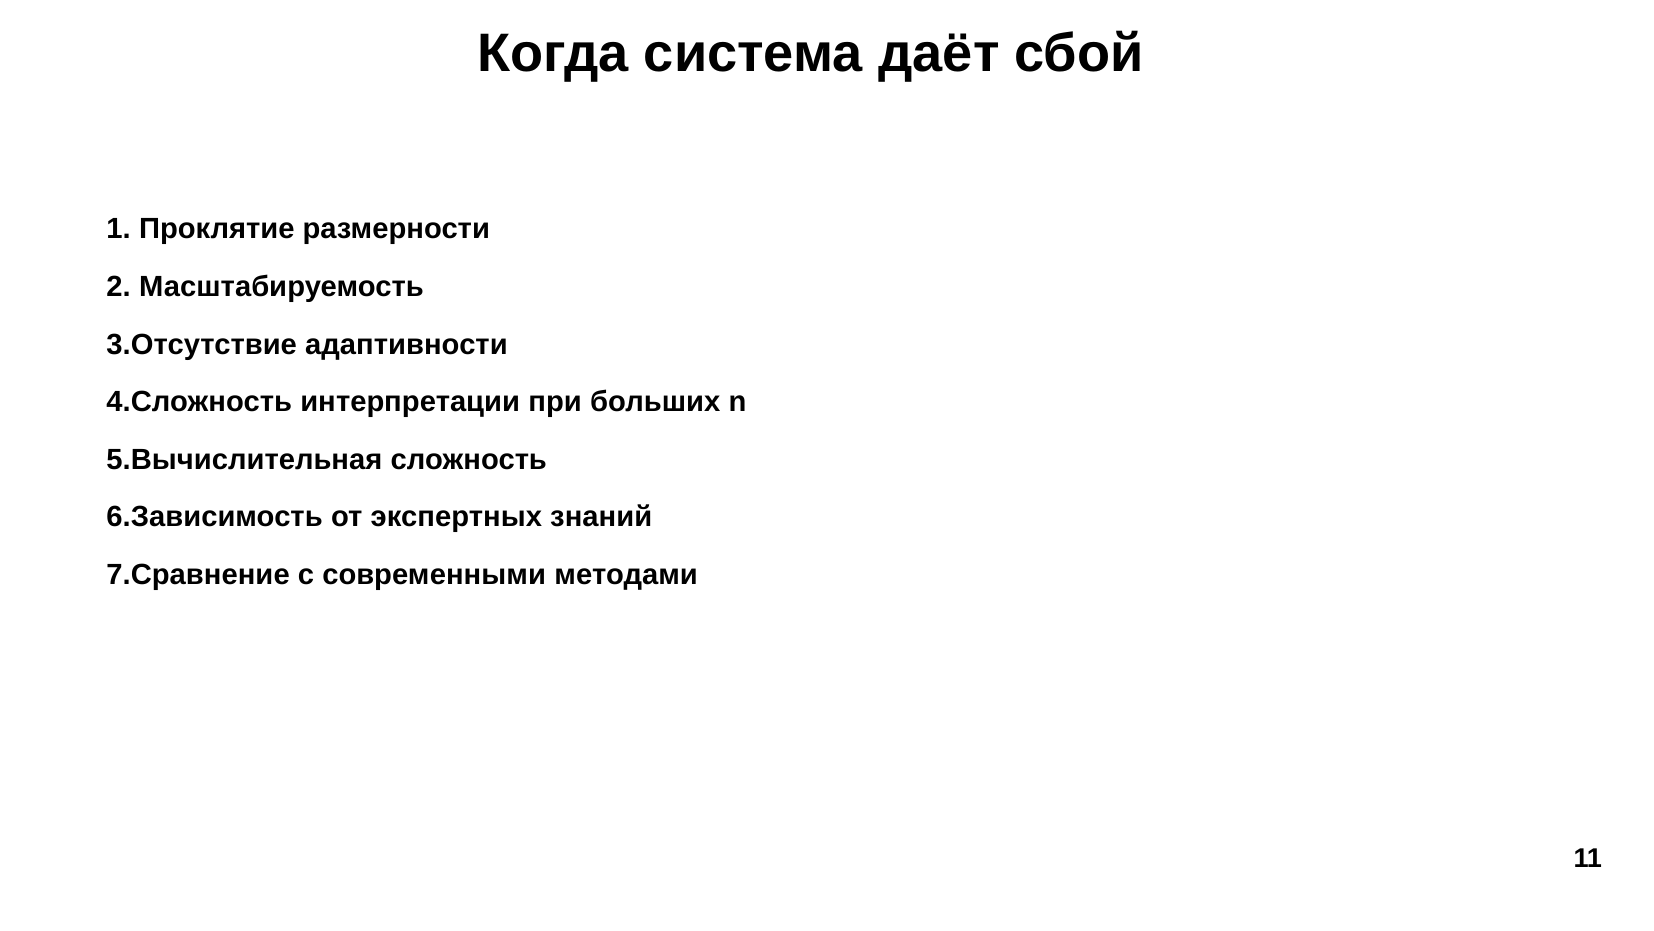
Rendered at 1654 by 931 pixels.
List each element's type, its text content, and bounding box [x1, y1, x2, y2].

text_box 11 [1558, 835, 1626, 911]
title Когда система даёт сбой [67, 21, 1556, 84]
text_box 1. Проклятие размерности 2. Масштабируемость 3.Отсутствие адаптивности 4.Сложность интерпретации при больших n 5.Вычислительная сложность 6.Зависимость от экспертных знаний 7.Сравнение с современными методами [91, 205, 1325, 645]
